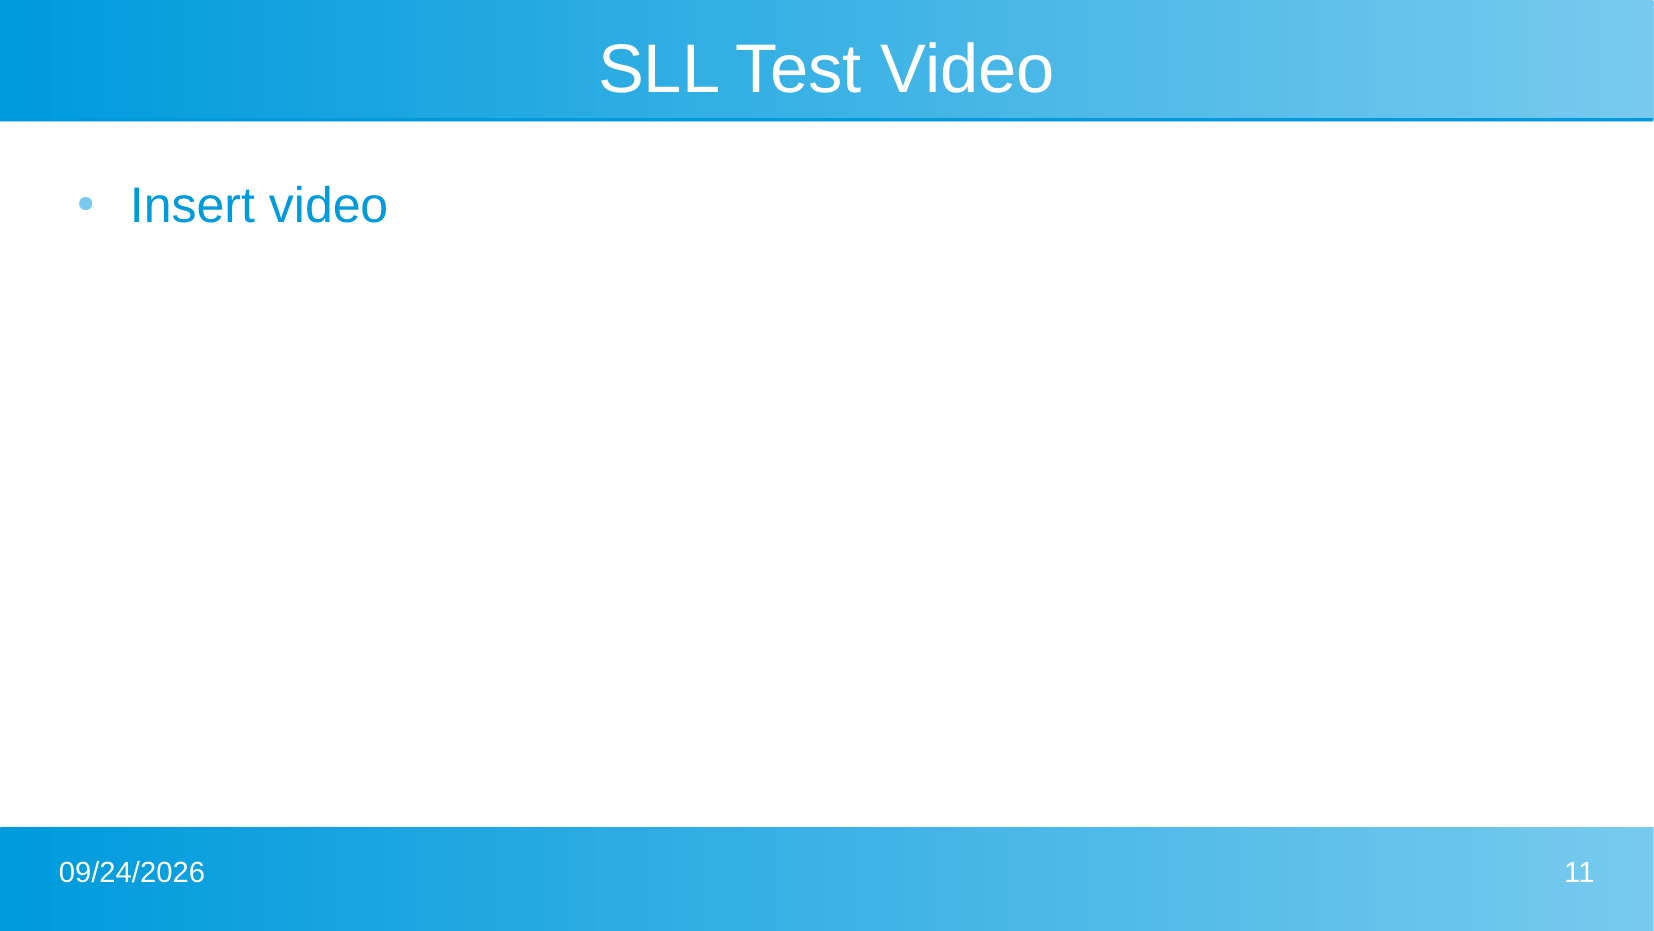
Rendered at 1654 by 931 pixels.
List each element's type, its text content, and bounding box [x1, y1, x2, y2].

list Insert video [59, 177, 1595, 768]
title SLL Test Video [59, 29, 1595, 108]
